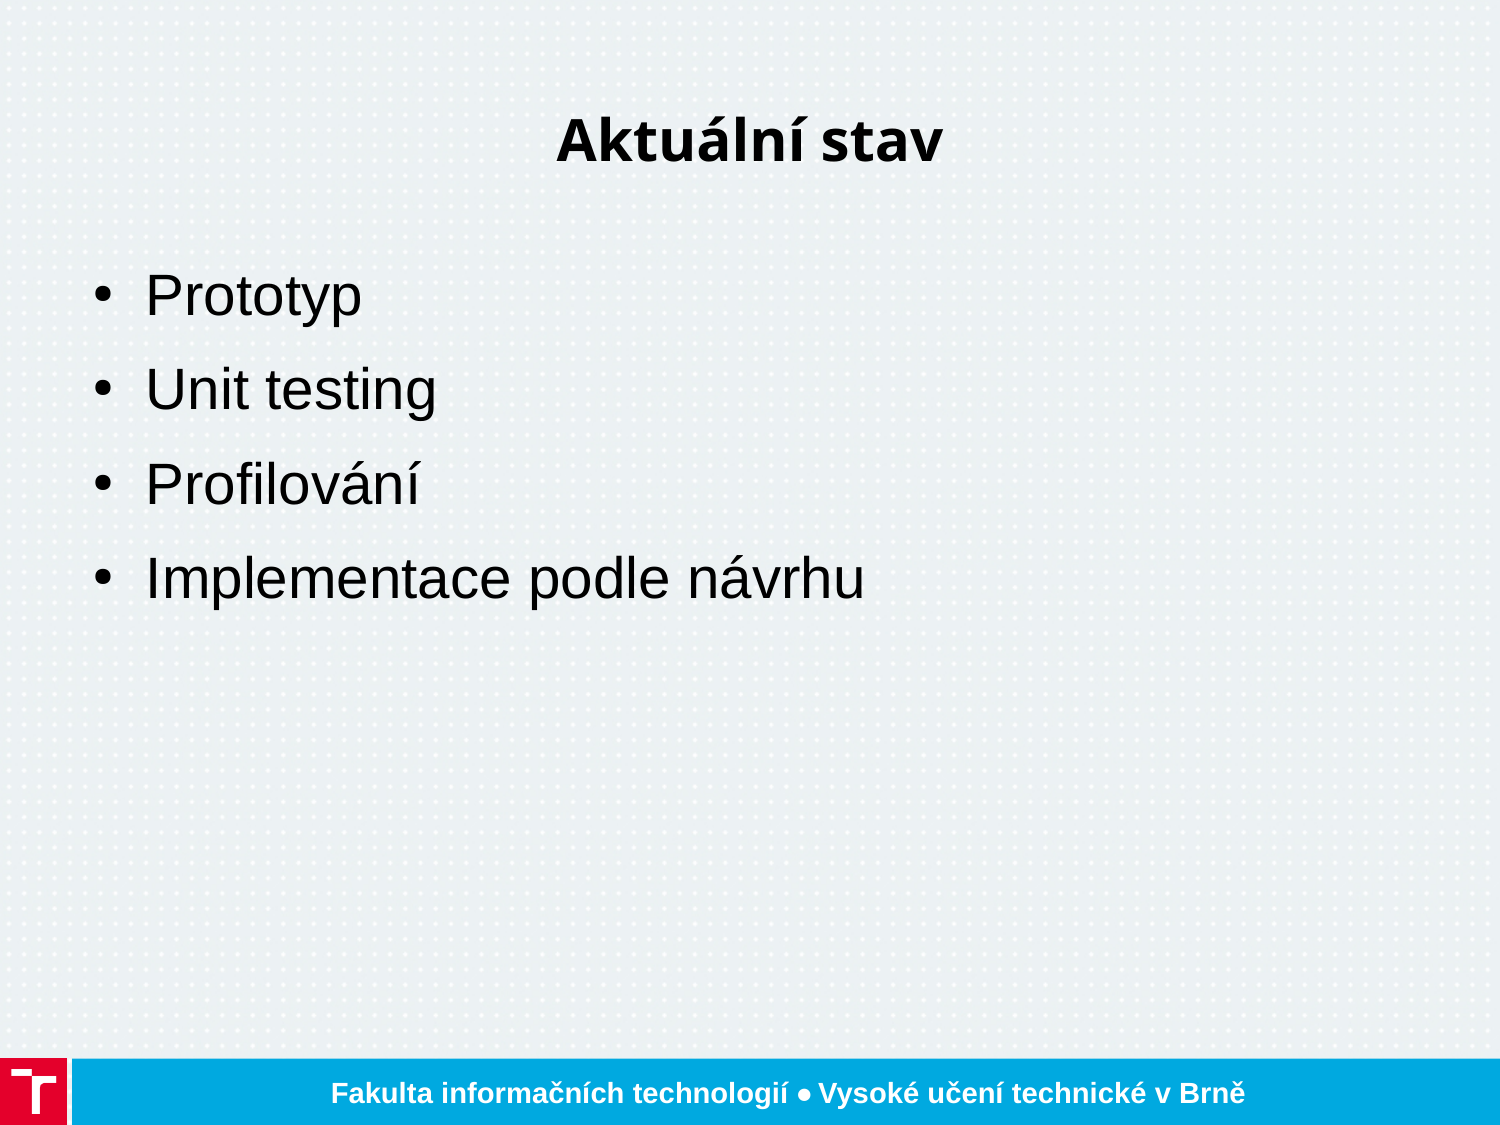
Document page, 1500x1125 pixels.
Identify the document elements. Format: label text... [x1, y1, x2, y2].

title Aktuální stav [75, 45, 1425, 233]
list Prototyp Unit testing Profilování Implementace podle návrhu [75, 262, 1425, 1005]
picture [0, 0, 1500, 1125]
